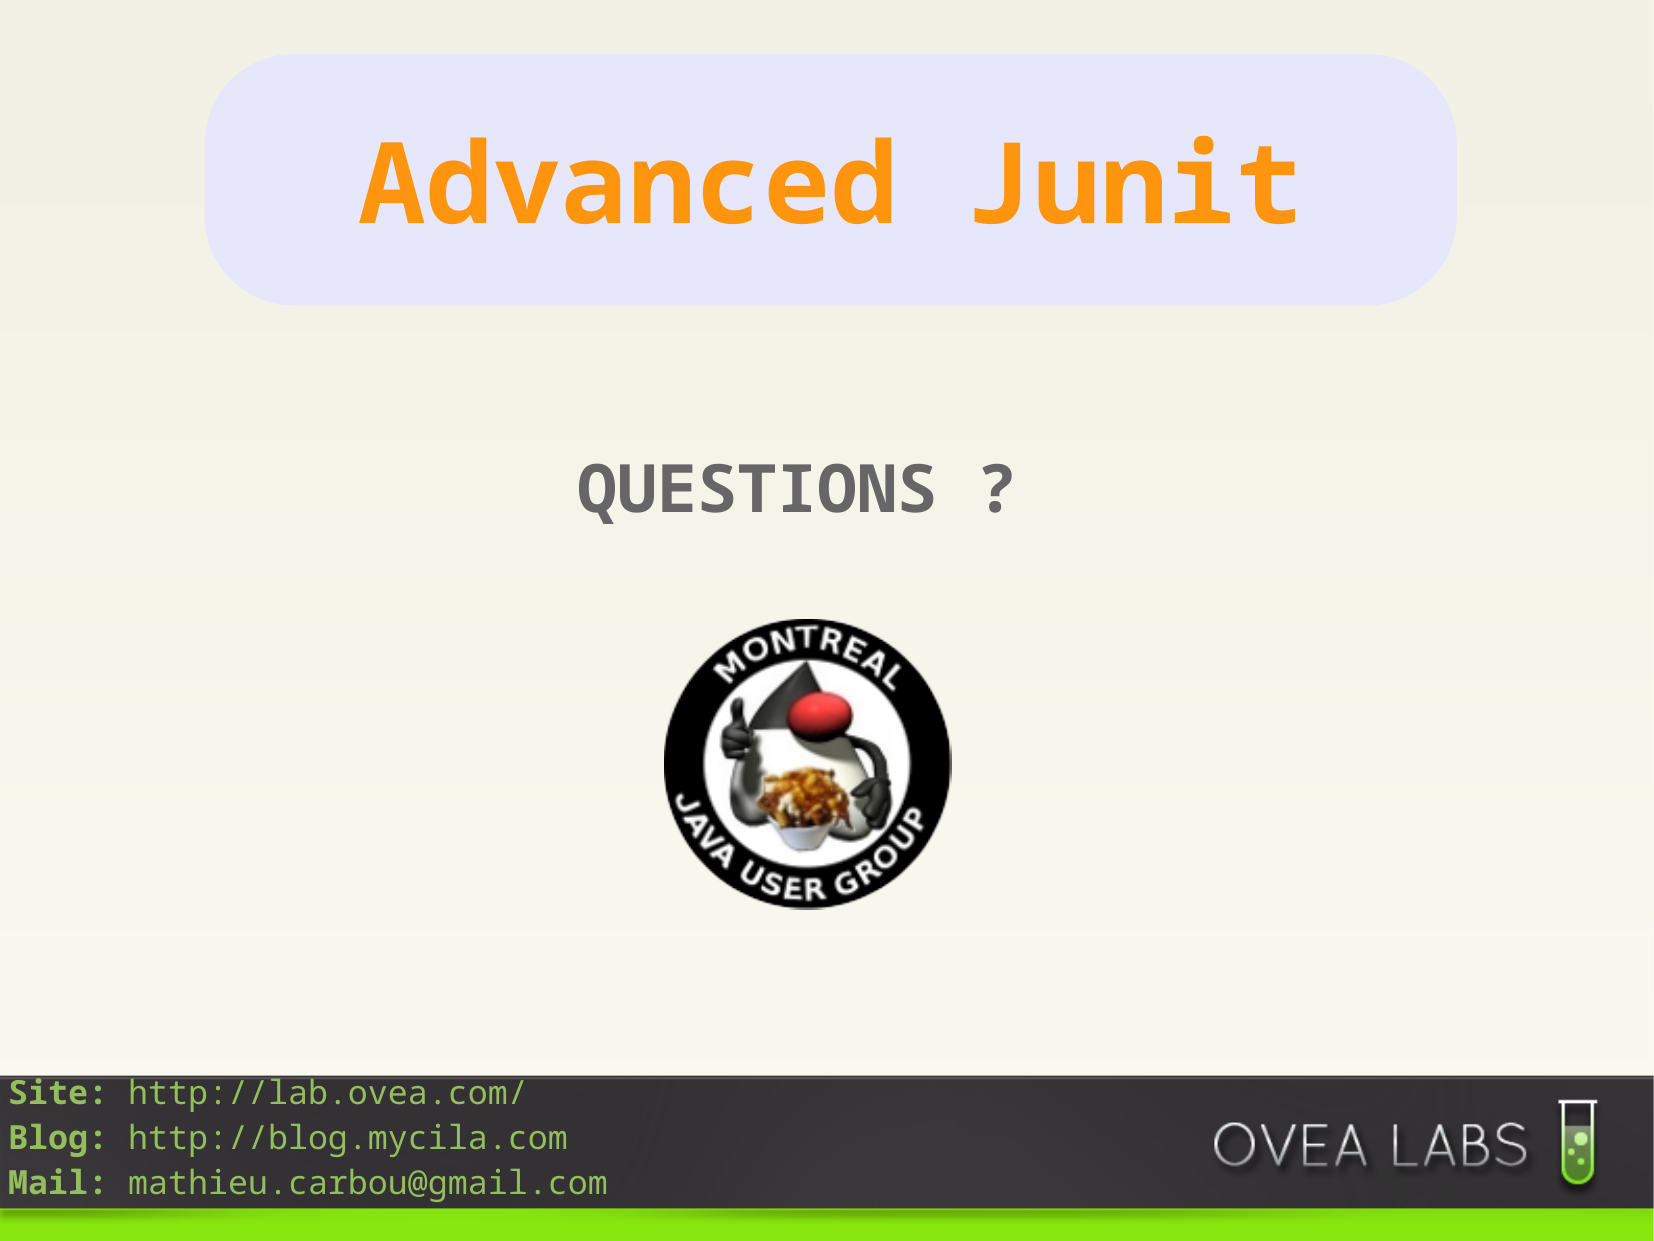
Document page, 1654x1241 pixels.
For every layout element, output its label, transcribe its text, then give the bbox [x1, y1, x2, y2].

picture [0, 0, 1654, 1241]
text_box Advanced Junit [204, 53, 1457, 306]
text_box QUESTIONS ? [562, 433, 1099, 527]
